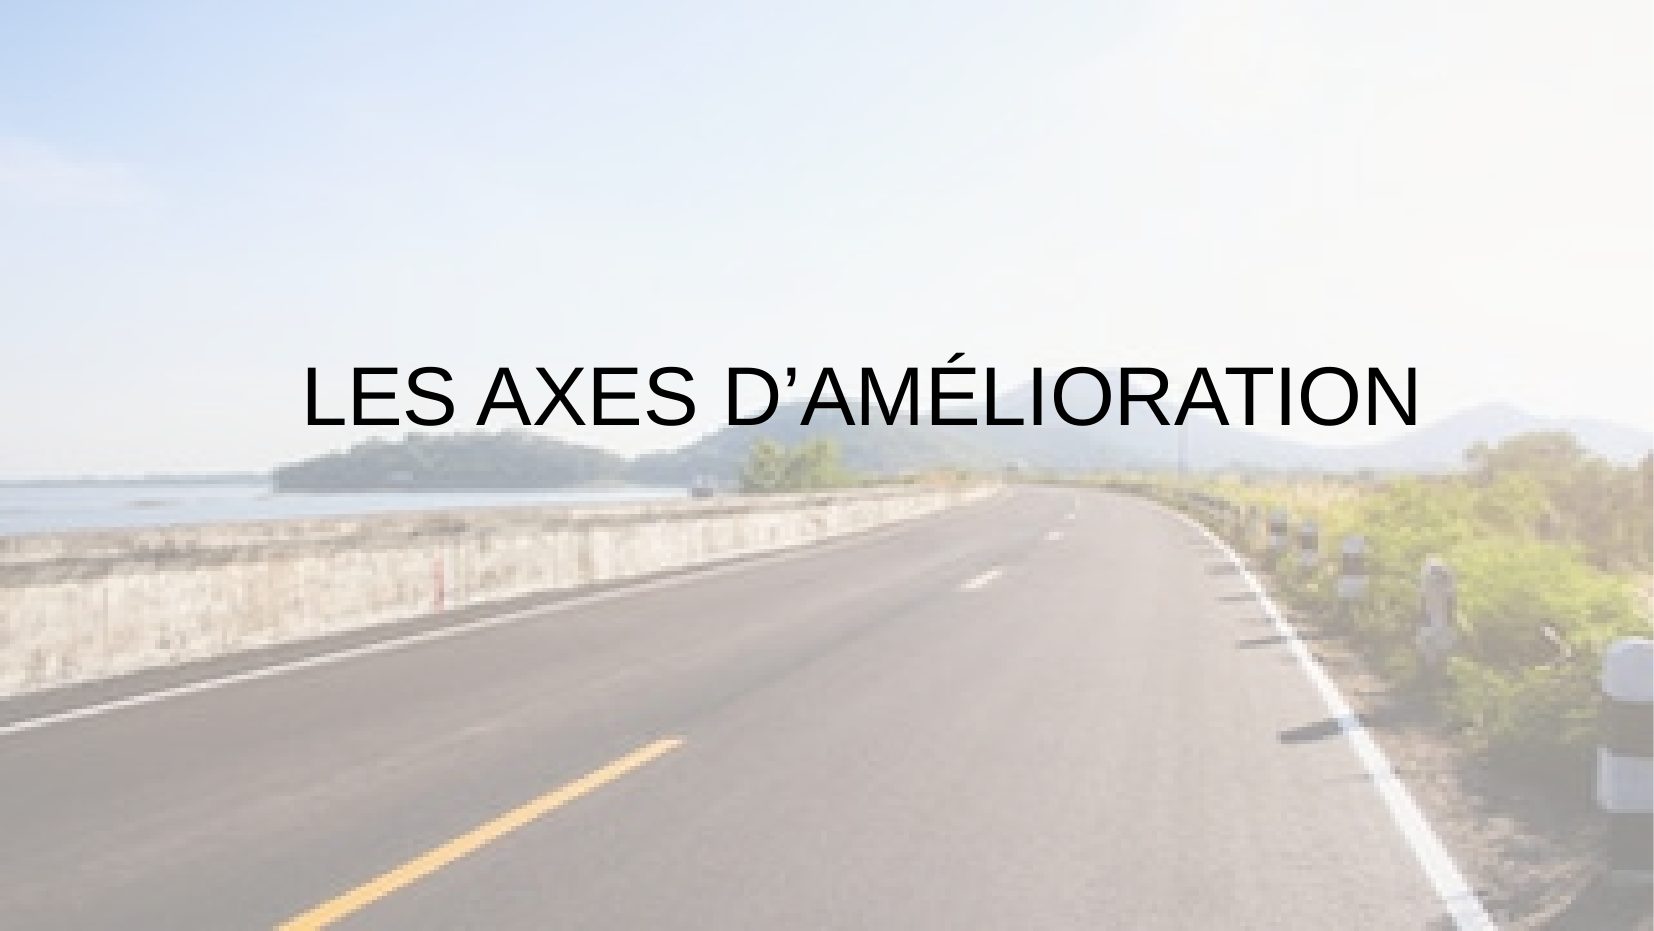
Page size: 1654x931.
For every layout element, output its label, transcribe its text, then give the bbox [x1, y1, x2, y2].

picture [0, 0, 1654, 931]
subtitle LES AXES D’AMÉLIORATION [82, 37, 1571, 758]
